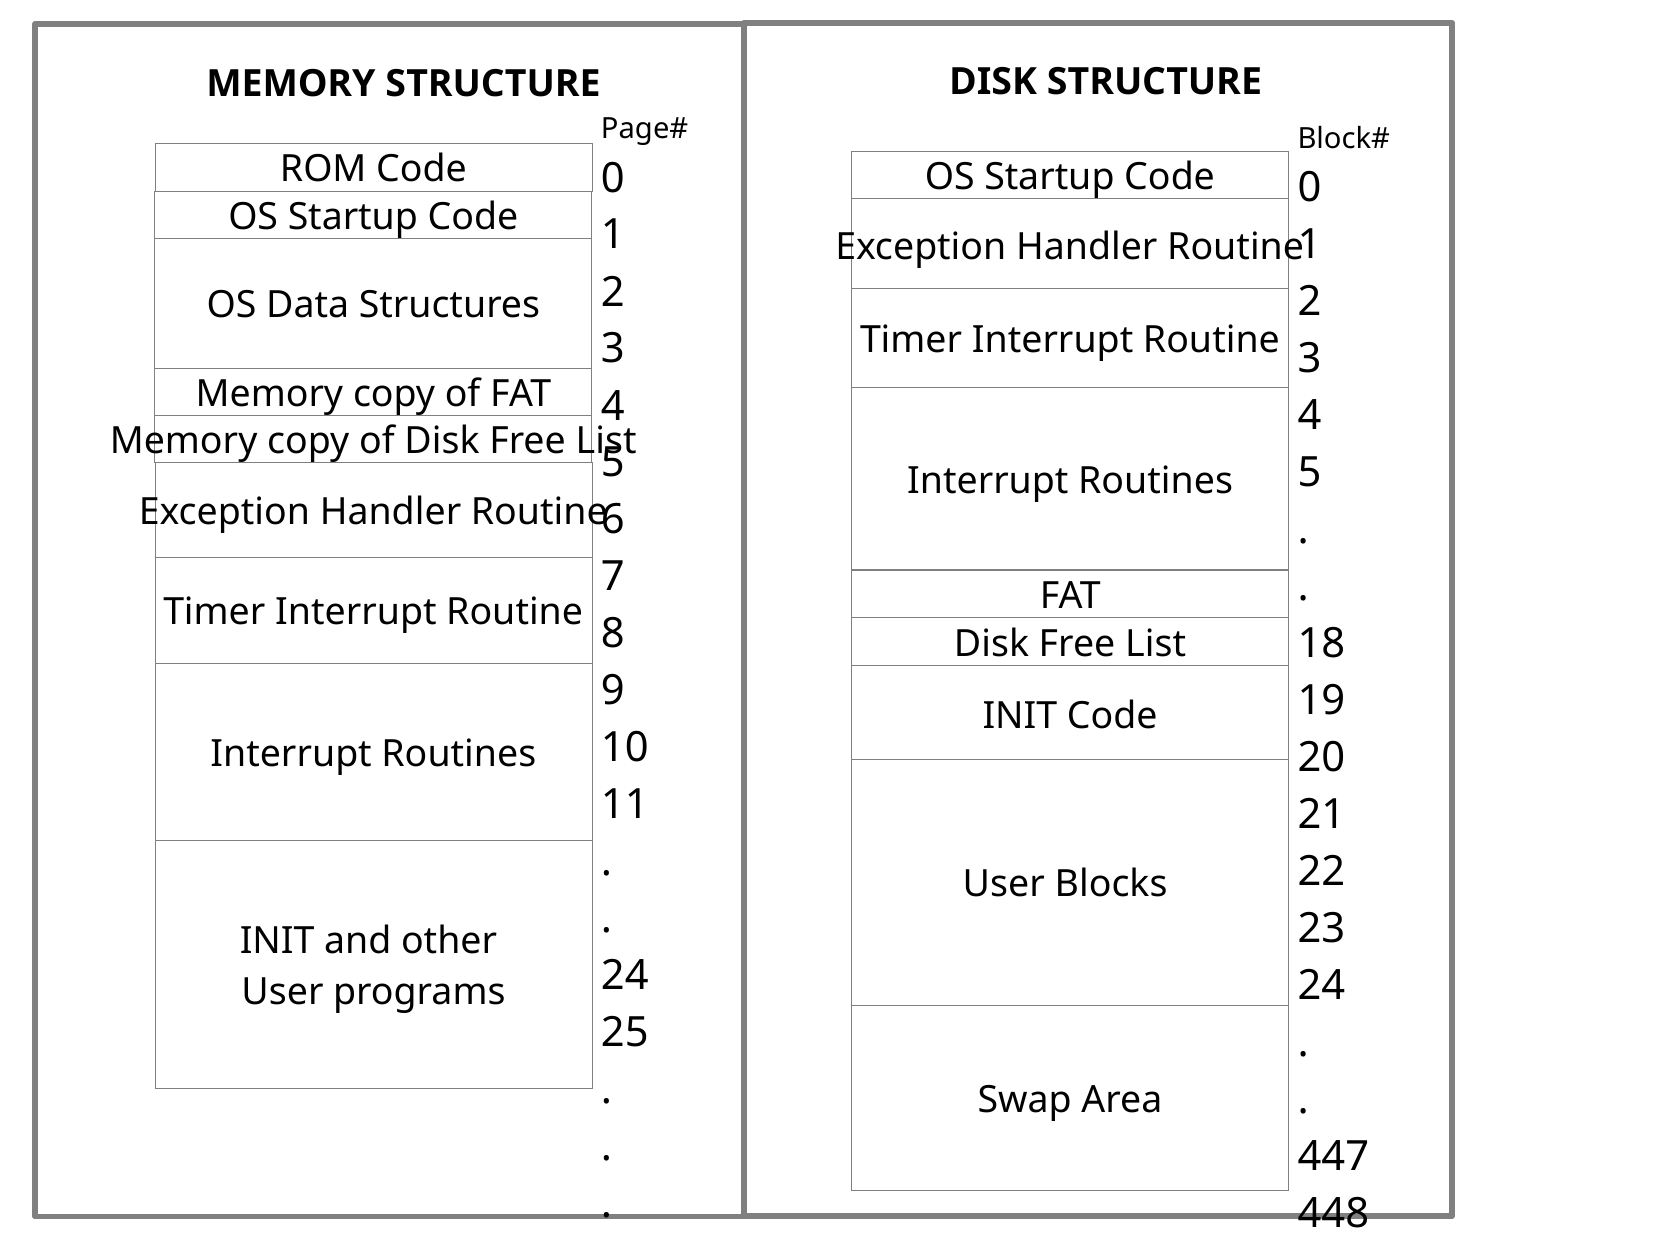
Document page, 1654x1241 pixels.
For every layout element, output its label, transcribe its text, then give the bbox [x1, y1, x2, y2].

text_box ROM Code [155, 143, 586, 191]
text_box Block# 0 1 2 3 4 5 . . 18 19 20 21 22 23 24 . . 447 448 . . 512 [1282, 110, 1388, 1192]
text_box [1352, 1200, 1362, 1210]
text_box Exception Handler Routine [155, 462, 586, 557]
text_box OS Data Structures [154, 238, 586, 368]
text_box Memory copy of FAT [154, 368, 586, 415]
text_box [1303, 1202, 1312, 1216]
text_box OS Startup Code [851, 151, 1282, 198]
text_box Interrupt Routines [155, 663, 586, 840]
text_box MEMORY STRUCTURE [191, 49, 574, 107]
text_box Interrupt Routines [851, 387, 1282, 570]
text_box Memory copy of Disk Free List [154, 415, 586, 463]
text_box [1327, 1202, 1336, 1216]
text_box Exception Handler Routine [851, 198, 1282, 288]
text_box User Blocks [851, 759, 1282, 1006]
text_box INIT and other User programs [155, 840, 593, 1089]
text_box DISK STRUCTURE [934, 47, 1245, 105]
text_box [35, 22, 1453, 1217]
text_box Swap Area [851, 1006, 1282, 1191]
text_box FAT [851, 570, 1282, 617]
text_box Disk Free List [851, 617, 1282, 665]
text_box Page# 0 1 2 3 4 5 6 7 8 9 10 11 . . 24 25 . . . 63 [586, 100, 686, 1088]
text_box OS Startup Code [154, 191, 586, 238]
text_box Timer Interrupt Routine [851, 288, 1282, 387]
text_box Timer Interrupt Routine [155, 557, 586, 663]
text_box INIT Code [851, 665, 1282, 759]
